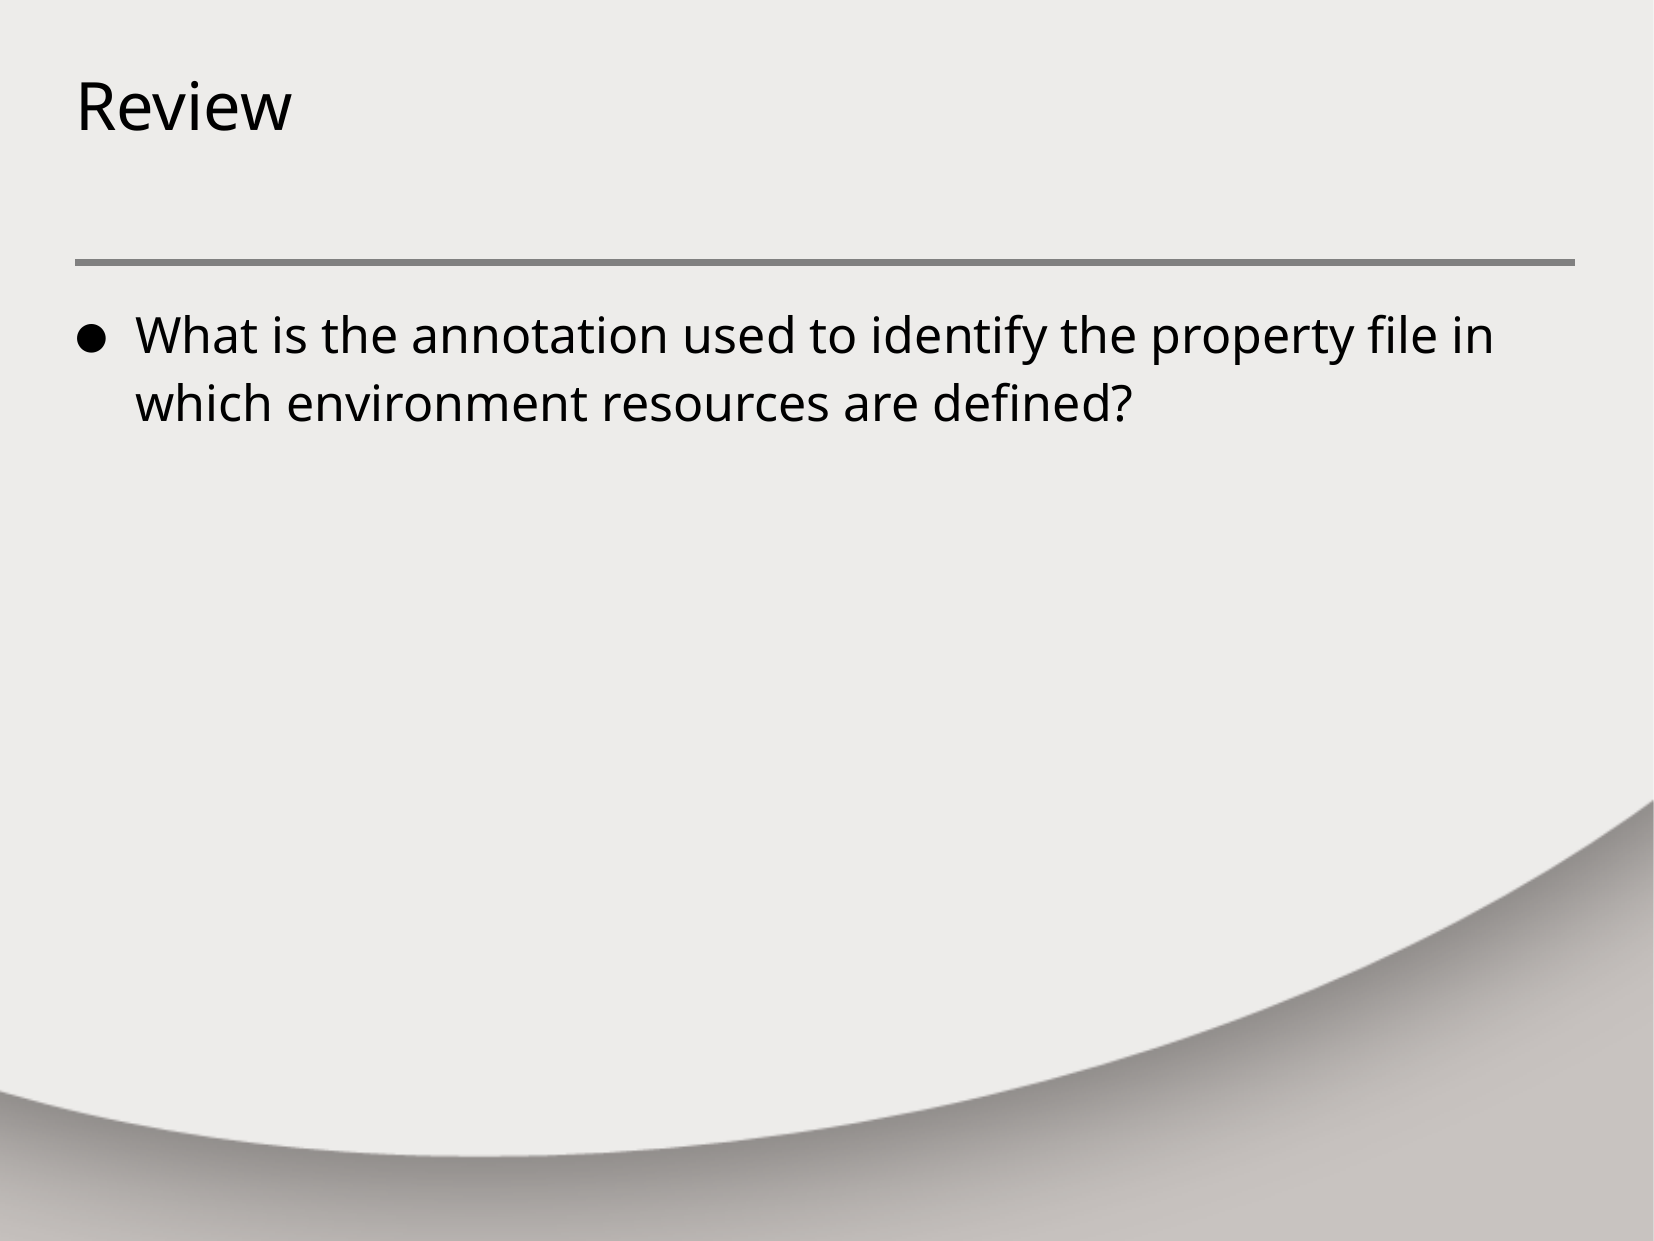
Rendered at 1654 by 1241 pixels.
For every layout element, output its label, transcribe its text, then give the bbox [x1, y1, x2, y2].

title Review [75, 75, 1576, 226]
list What is the annotation used to identify the property file in which environment resources are defined? [75, 300, 1576, 1163]
picture [0, 0, 1654, 1241]
